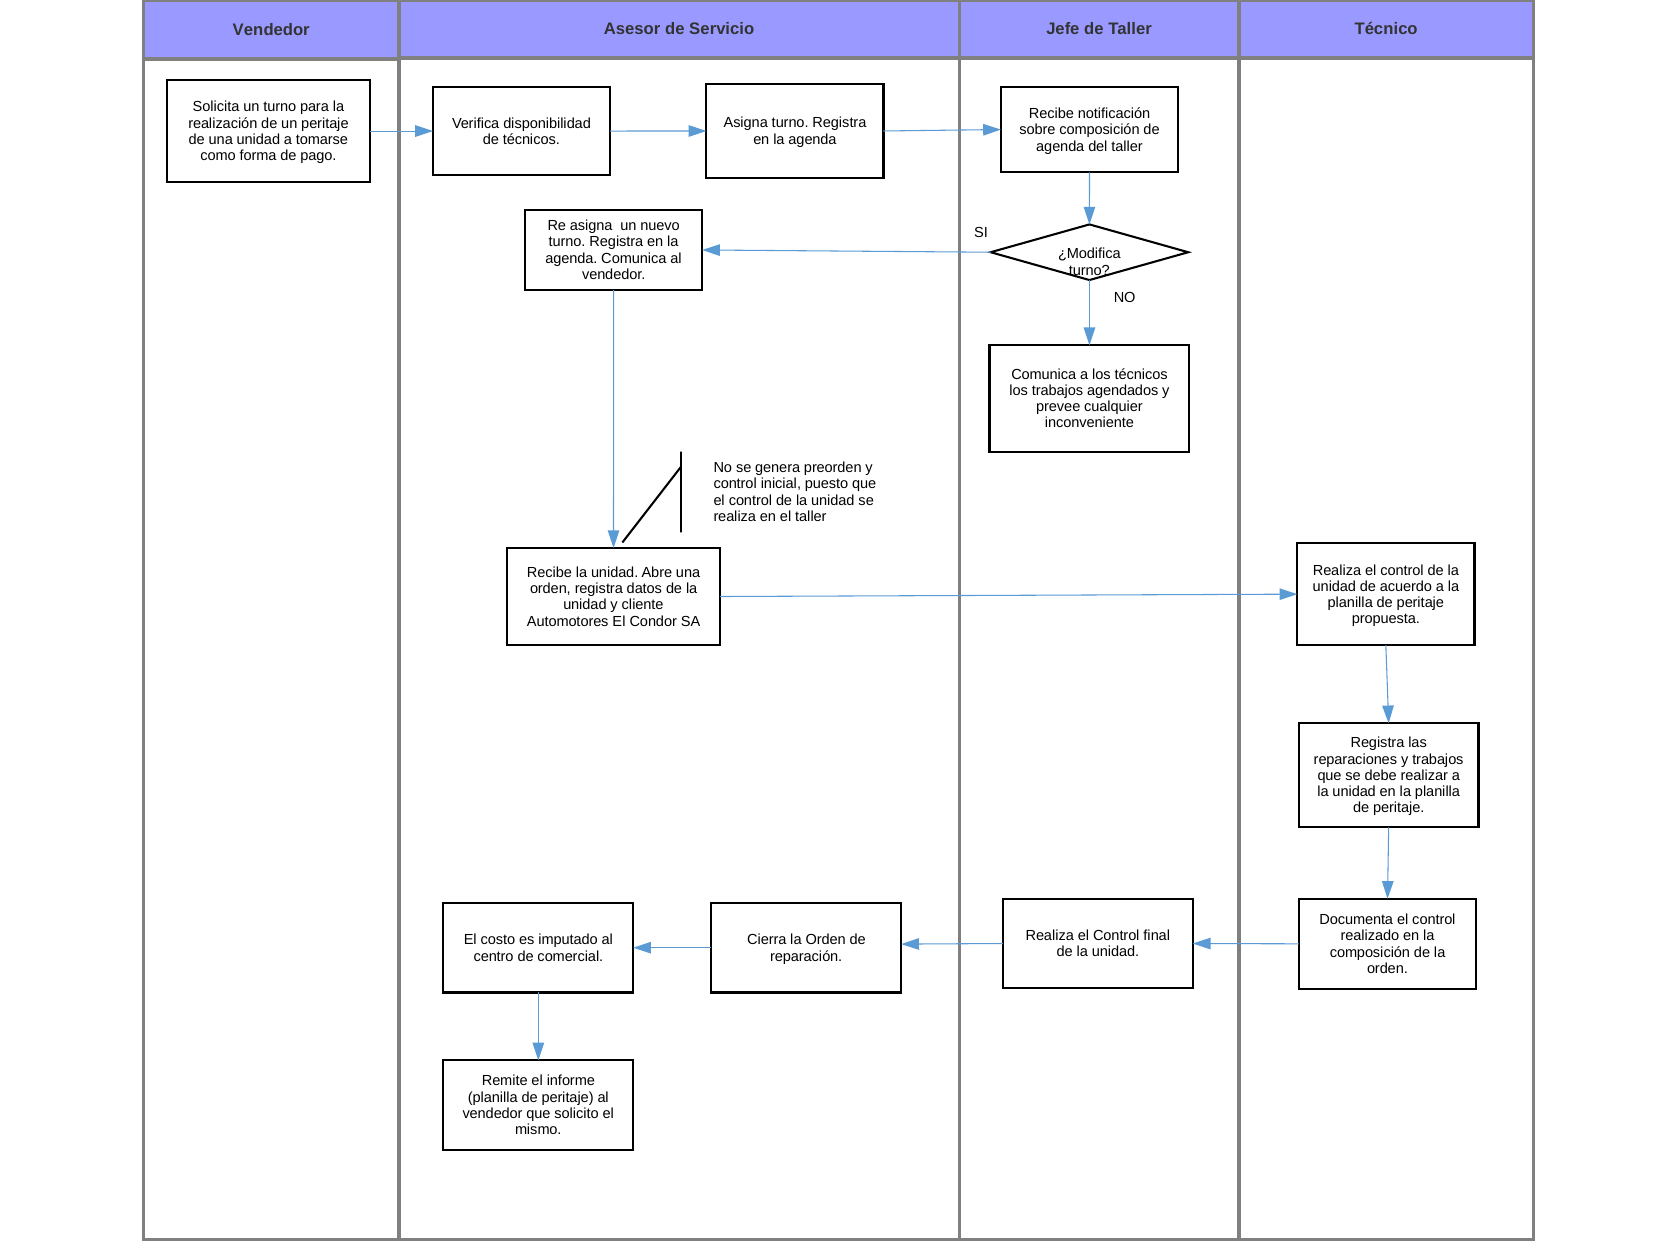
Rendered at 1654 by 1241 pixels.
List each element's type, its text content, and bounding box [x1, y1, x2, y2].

text_box Re asigna un nuevo turno. Registra en la agenda. Comunica al vendedor. [525, 209, 703, 291]
text_box Remite el informe (planilla de peritaje) al vendedor que solicito el mismo. [443, 1060, 634, 1150]
text_box Documenta el control realizado en la composición de la orden. [1298, 898, 1477, 989]
text_box Realiza el control de la unidad de acuerdo a la planilla de peritaje propuesta. [1297, 543, 1475, 646]
text_box Cierra la Orden de reparación. [711, 902, 902, 993]
text_box Solicita un turno para la realización de un peritaje de una unidad a tomarse como forma de pago. [166, 79, 370, 183]
text_box Registra las reparaciones y trabajos que se debe realizar a la unidad en la planilla de peritaje. [1298, 723, 1479, 828]
text_box Realiza el Control final de la unidad. [1002, 898, 1193, 989]
text_box Recibe notificación sobre composición de agenda del taller [1000, 86, 1179, 173]
text_box Comunica a los técnicos los trabajos agendados y prevee cualquier inconveniente [989, 345, 1190, 452]
text_box Recibe la unidad. Abre una orden, registra datos de la unidad y cliente Automotores El Condor SA [507, 547, 721, 646]
text_box ¿Modifica turno? [991, 224, 1189, 280]
text_box NO [1097, 282, 1152, 324]
text_box Jefe de Taller [959, 0, 1238, 58]
text_box No se genera preorden y control inicial, puesto que el control de la unidad se realiza en el taller [697, 452, 892, 532]
text_box Asigna turno. Registra en la agenda [706, 83, 884, 178]
text_box Asesor de Servicio [399, 0, 959, 58]
text_box Verifica disponibilidad de técnicos. [432, 86, 611, 176]
text_box El costo es imputado al centro de comercial. [443, 902, 634, 993]
text_box Técnico [1238, 0, 1534, 58]
text_box SI [957, 217, 1005, 249]
text_box Vendedor [143, 0, 400, 60]
